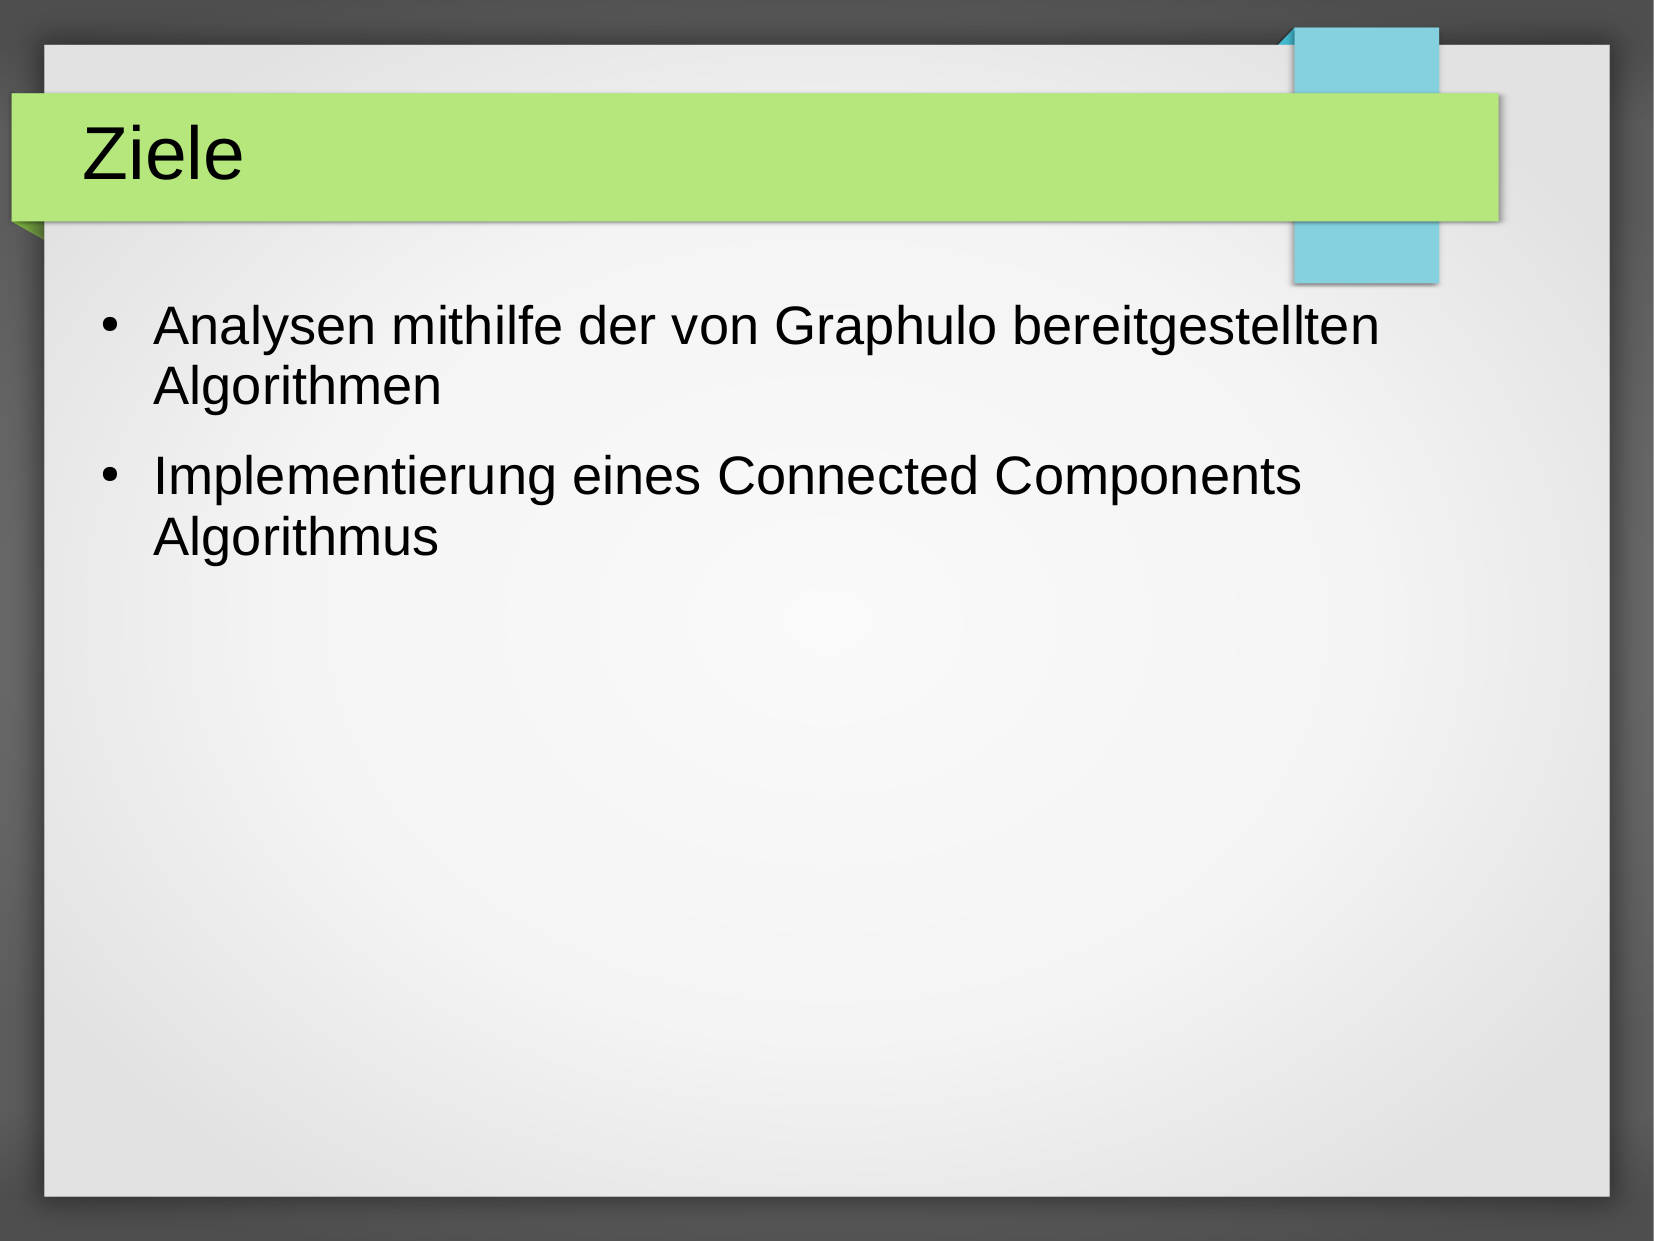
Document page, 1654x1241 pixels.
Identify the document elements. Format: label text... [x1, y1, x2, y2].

title Ziele [82, 94, 1264, 213]
list Analysen mithilfe der von Graphulo bereitgestellten Algorithmen Implementierung eines Connected Components Algorithmus [82, 295, 1571, 1015]
picture [0, 0, 1654, 1241]
